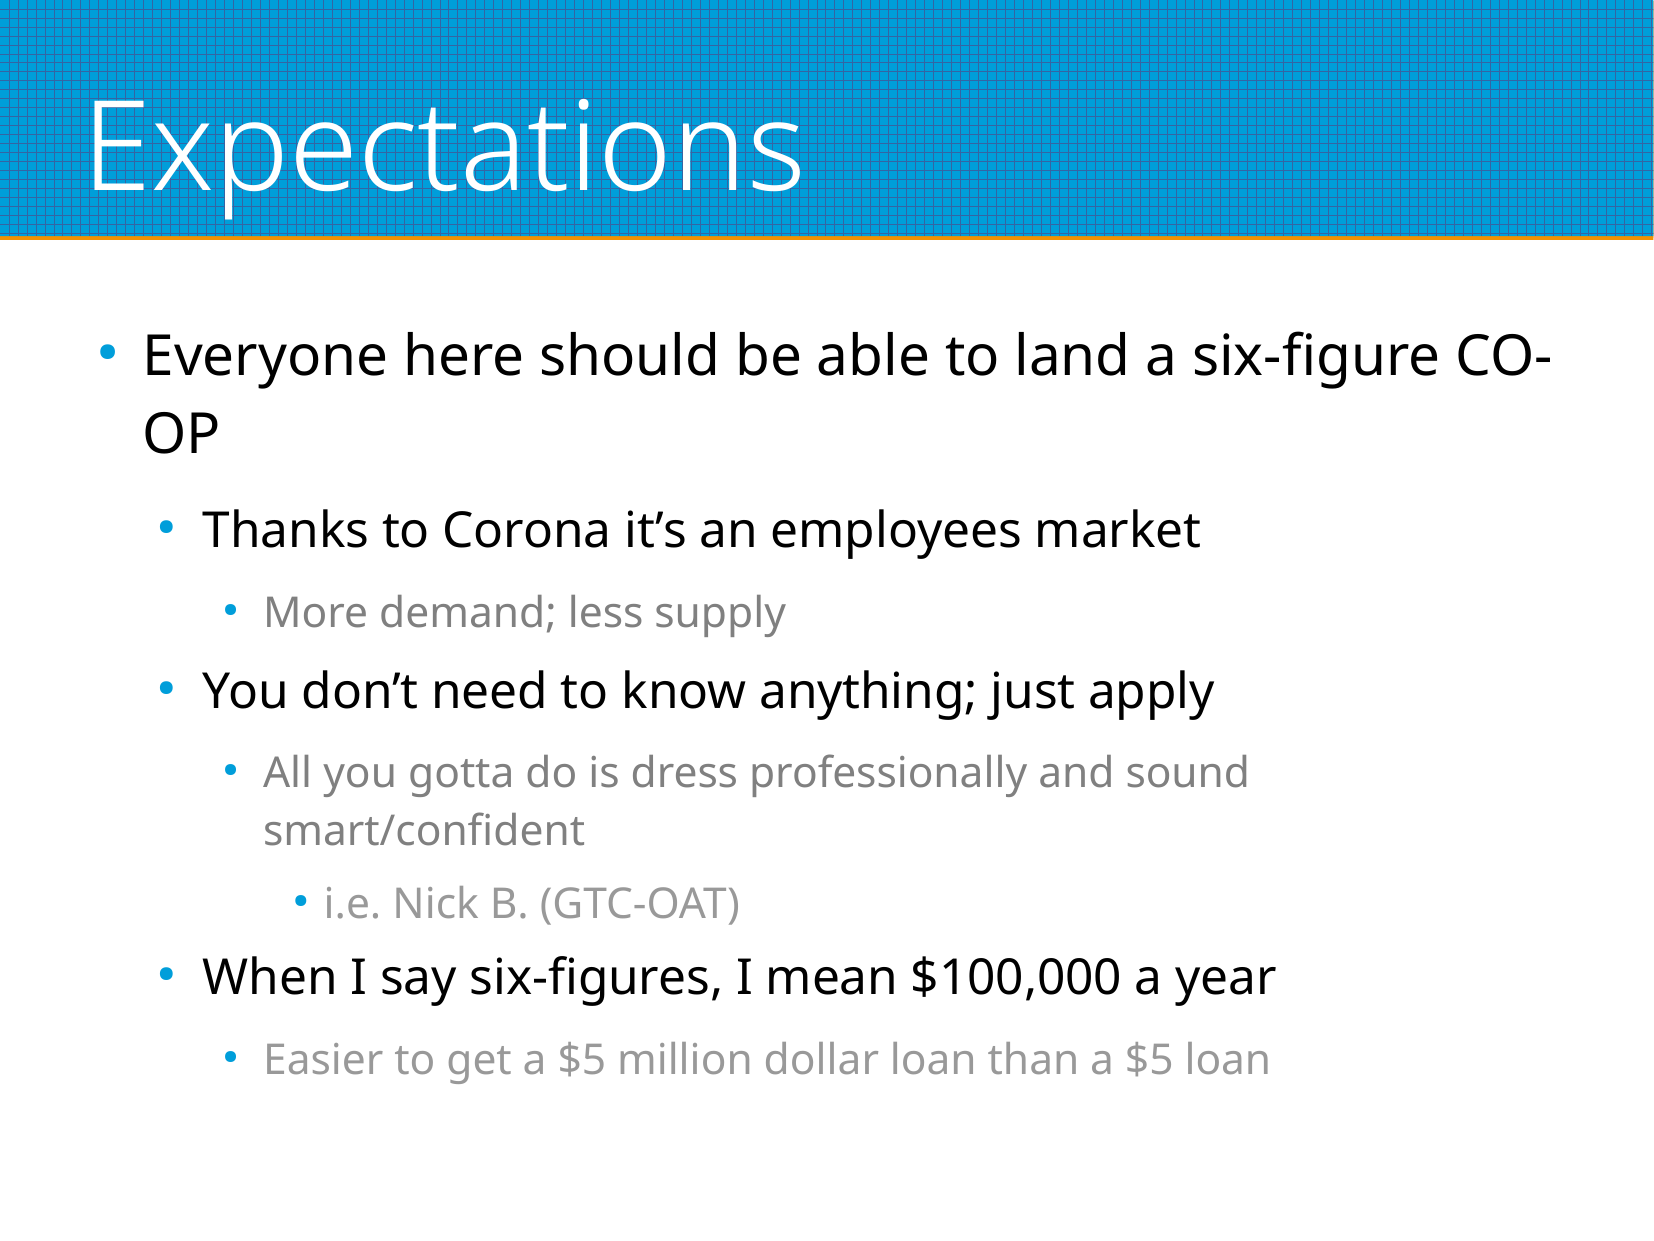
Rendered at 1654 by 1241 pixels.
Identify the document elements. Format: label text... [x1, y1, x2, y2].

title Expectations [82, 19, 1571, 227]
list Everyone here should be able to land a six-figure CO-OP Thanks to Corona it’s an employees market More demand; less supply You don’t need to know anything; just apply All you gotta do is dress professionally and sound smart/confident i.e. Nick B. (GTC-OAT) When I say six-figures, I mean $100,000 a year Easier to get a $5 million dollar loan than a $5 loan [82, 314, 1563, 1093]
